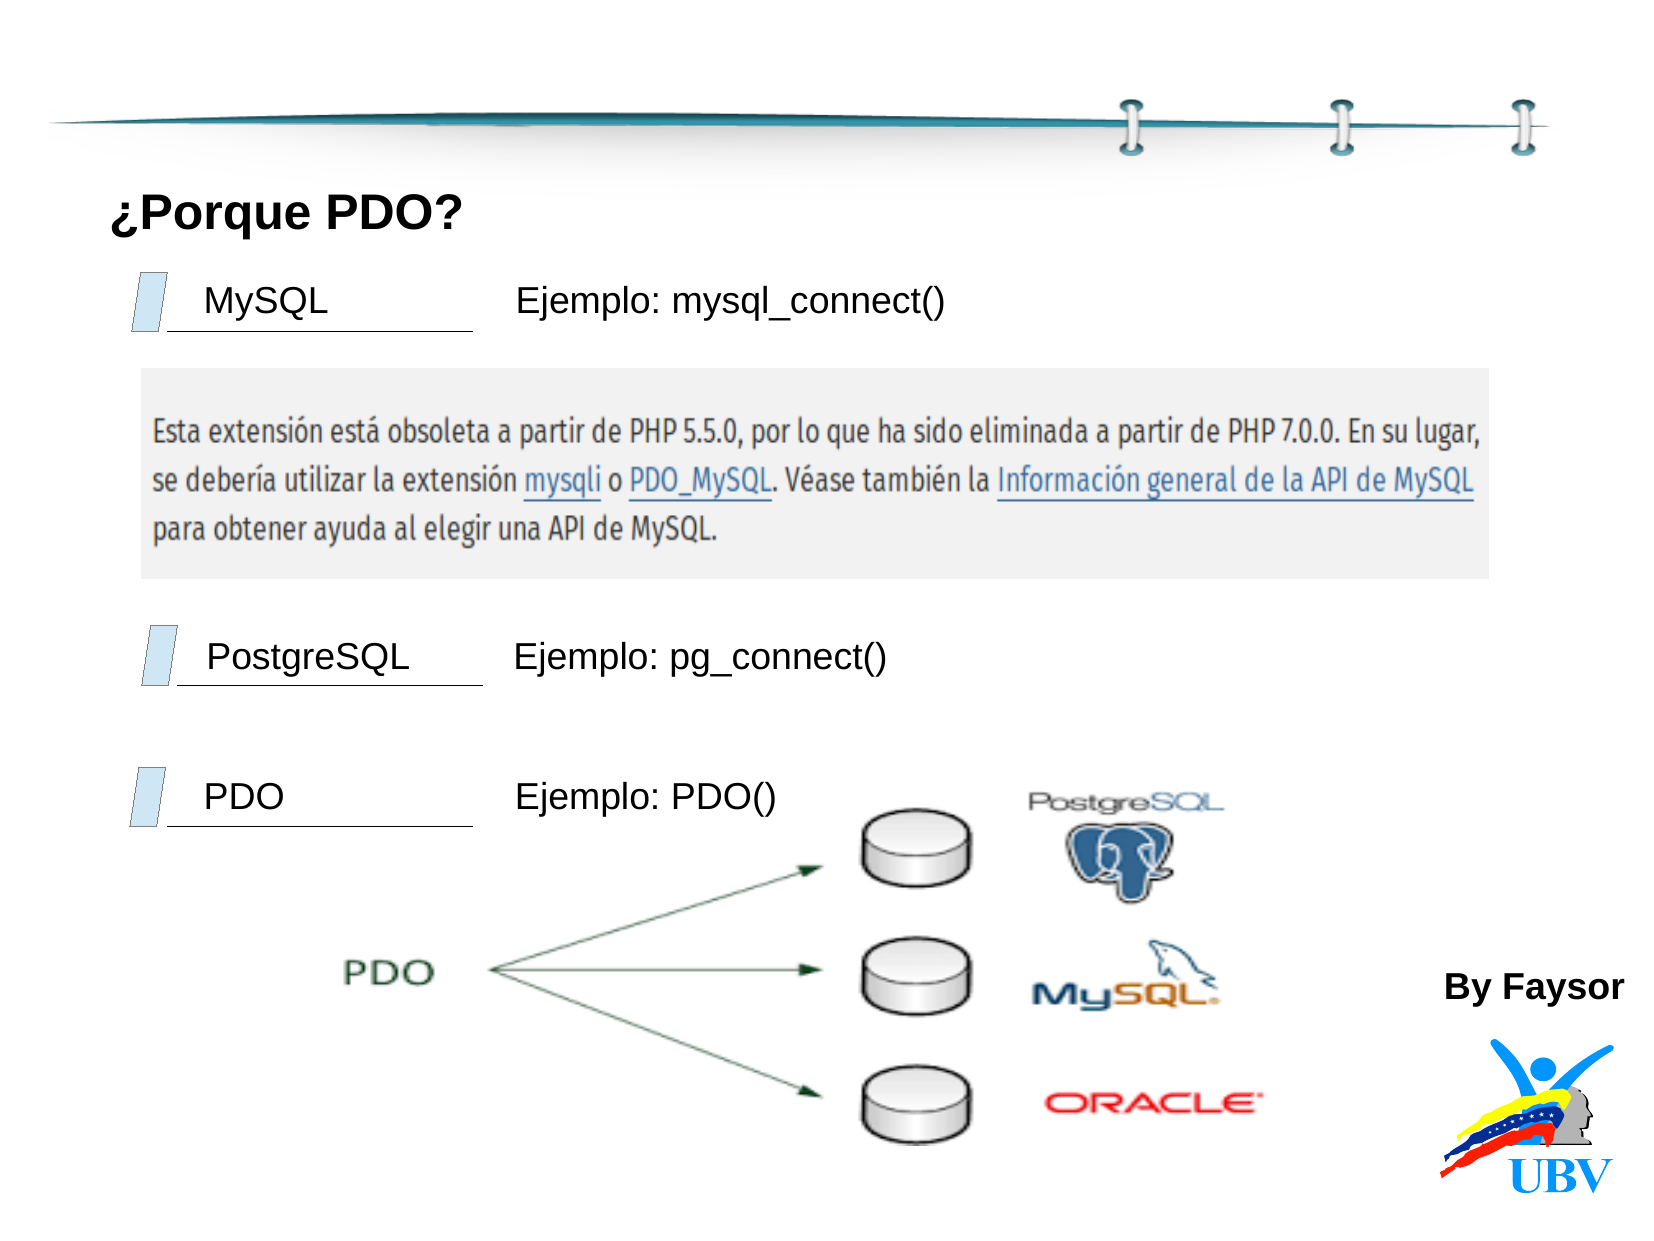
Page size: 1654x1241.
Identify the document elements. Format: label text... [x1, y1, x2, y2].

text_box ¿Porque PDO? [94, 177, 591, 249]
picture [342, 867, 1276, 1146]
picture [141, 368, 1489, 579]
picture [1440, 1039, 1619, 1205]
picture [47, 47, 1575, 201]
text_box PDO Ejemplo: PDO() [188, 767, 1630, 867]
text_box [129, 767, 166, 827]
text_box By Faysor [1429, 957, 1640, 1016]
text_box [141, 625, 178, 686]
text_box PostgreSQL Ejemplo: pg_connect() [191, 628, 1075, 686]
text_box MySQL Ejemplo: mysql_connect() [188, 271, 1441, 413]
text_box [131, 272, 168, 332]
